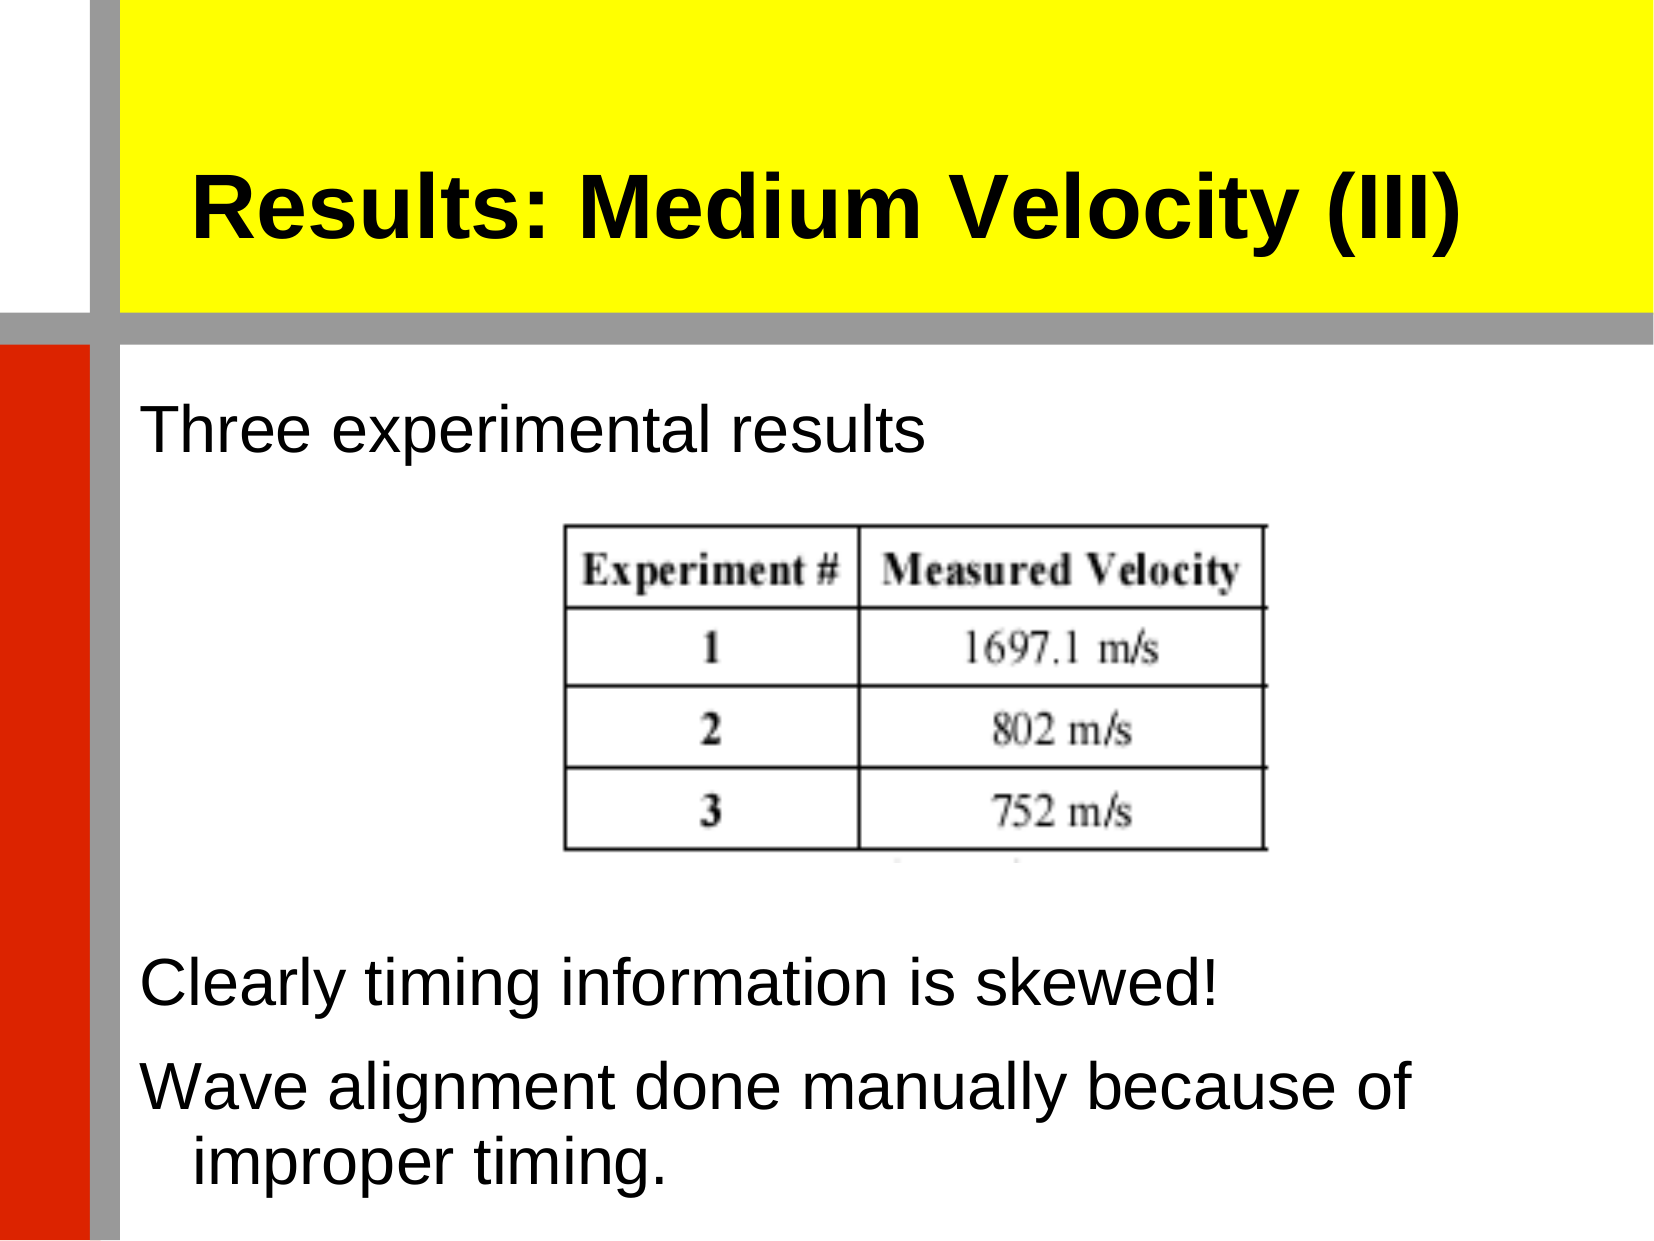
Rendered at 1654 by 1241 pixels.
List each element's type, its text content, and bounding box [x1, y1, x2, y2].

title Results: Medium Velocity (III) [121, 102, 1534, 311]
picture [528, 483, 1276, 863]
list Three experimental results Clearly timing information is skewed! Wave alignment done manually because of improper timing. [121, 391, 1534, 1199]
